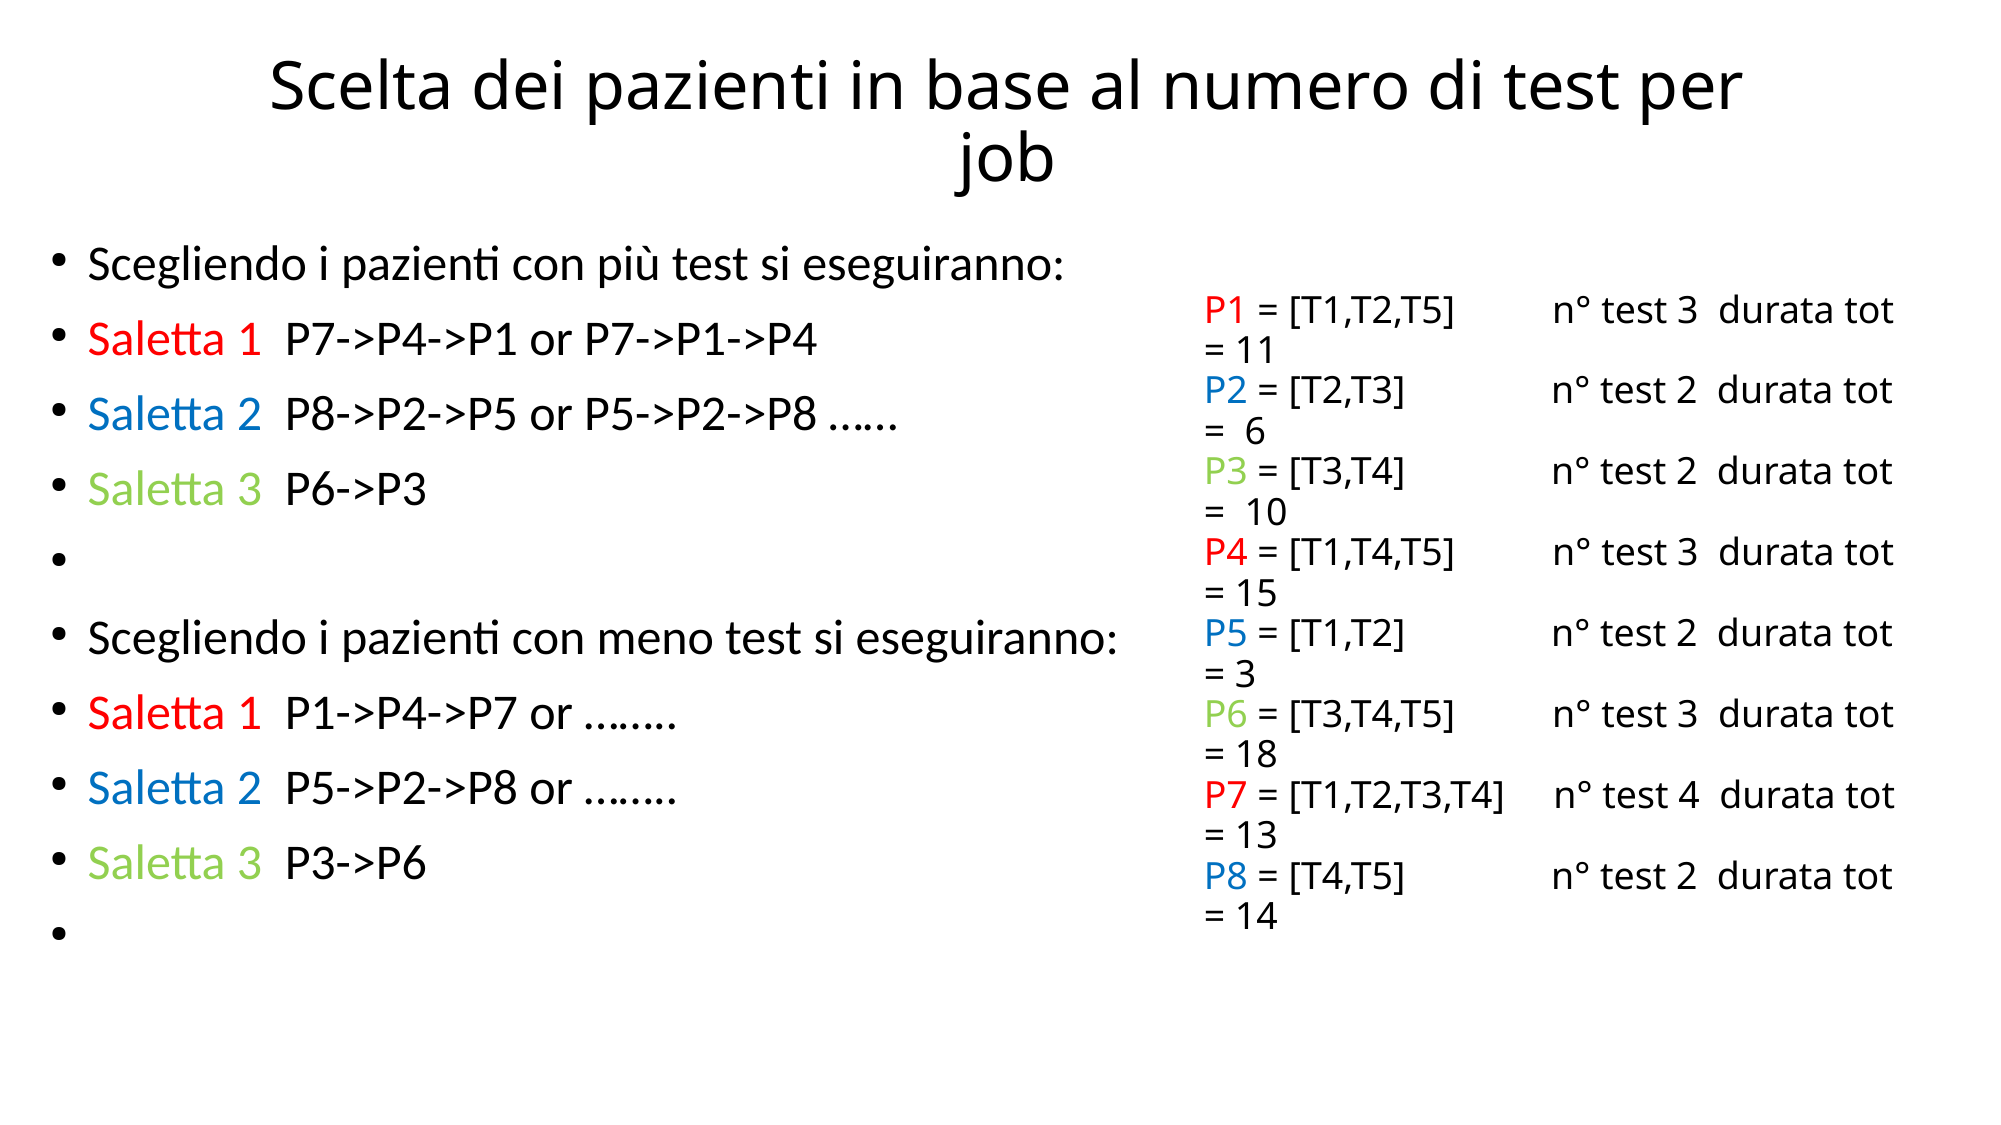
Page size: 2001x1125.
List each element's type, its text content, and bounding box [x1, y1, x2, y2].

list Scegliendo i pazienti con più test si eseguiranno: Saletta 1 P7->P4->P1 or P7->P1->P4 Saletta 2 P8->P2->P5 or P5->P2->P8 …… Saletta 3 P6->P3 Scegliendo i pazienti con meno test si eseguiranno: Saletta 1 P1->P4->P7 or …….. Saletta 2 P5->P2->P8 or …….. Saletta 3 P3->P6 [35, 230, 1160, 1083]
text_box P1 = [T1,T2,T5] n° test 3 durata tot = 11 P2 = [T2,T3] n° test 2 durata tot = 6 P3 = [T3,T4] n° test 2 durata tot = 10 P4 = [T1,T4,T5] n° test 3 durata tot = 15 P5 = [T1,T2] n° test 2 durata tot = 3 P6 = [T3,T4,T5] n° test 3 durata tot = 18 P7 = [T1,T2,T3,T4] n° test 4 durata tot = 13 P8 = [T4,T5] n° test 2 durata tot = 14 [1188, 283, 1931, 672]
text_box Scelta dei pazienti in base al numero di test per job [233, 44, 1782, 160]
